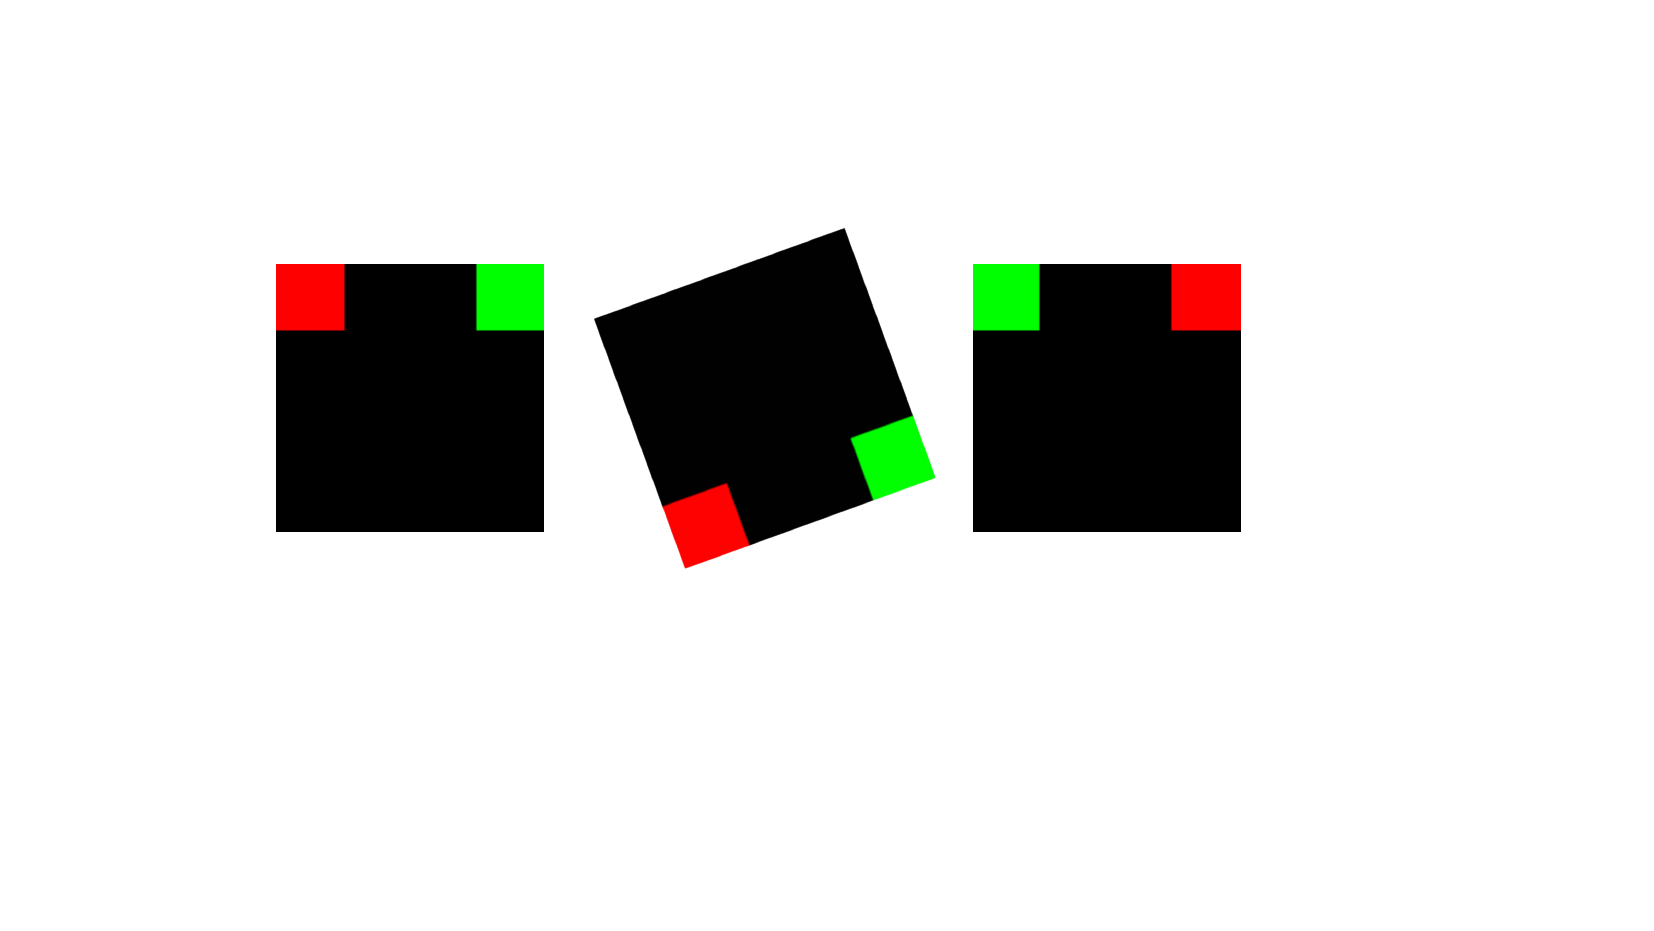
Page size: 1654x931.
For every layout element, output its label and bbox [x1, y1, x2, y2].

picture [973, 264, 1241, 532]
picture [593, 227, 936, 569]
picture [276, 264, 544, 532]
